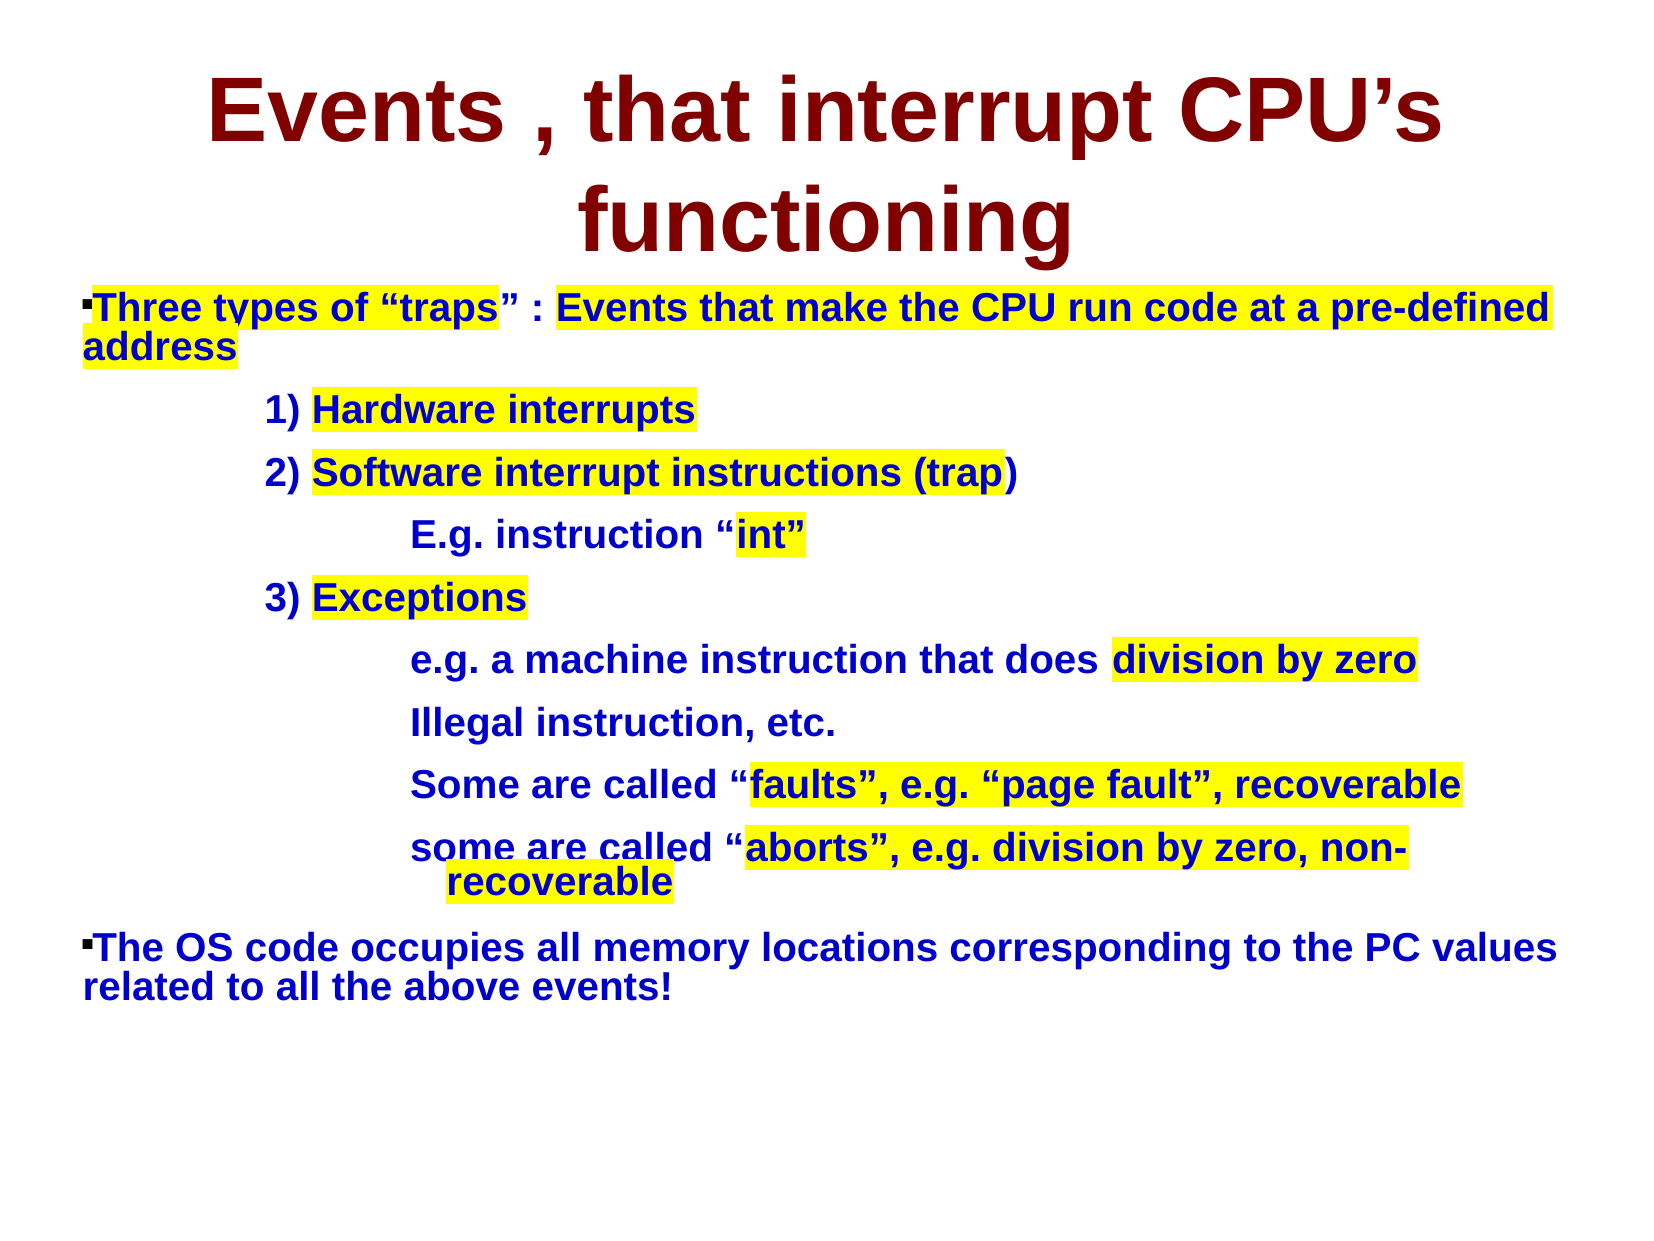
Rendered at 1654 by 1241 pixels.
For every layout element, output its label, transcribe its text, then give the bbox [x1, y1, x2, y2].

list Three types of “traps” : Events that make the CPU run code at a pre-defined address 1) Hardware interrupts 2) Software interrupt instructions (trap) E.g. instruction “int” 3) Exceptions e.g. a machine instruction that does division by zero Illegal instruction, etc. Some are called “faults”, e.g. “page fault”, recoverable some are called “aborts”, e.g. division by zero, non-recoverable The OS code occupies all memory locations corresponding to the PC values related to all the above events! [82, 290, 1571, 1010]
title Events , that interrupt CPU’s functioning [82, 49, 1571, 257]
